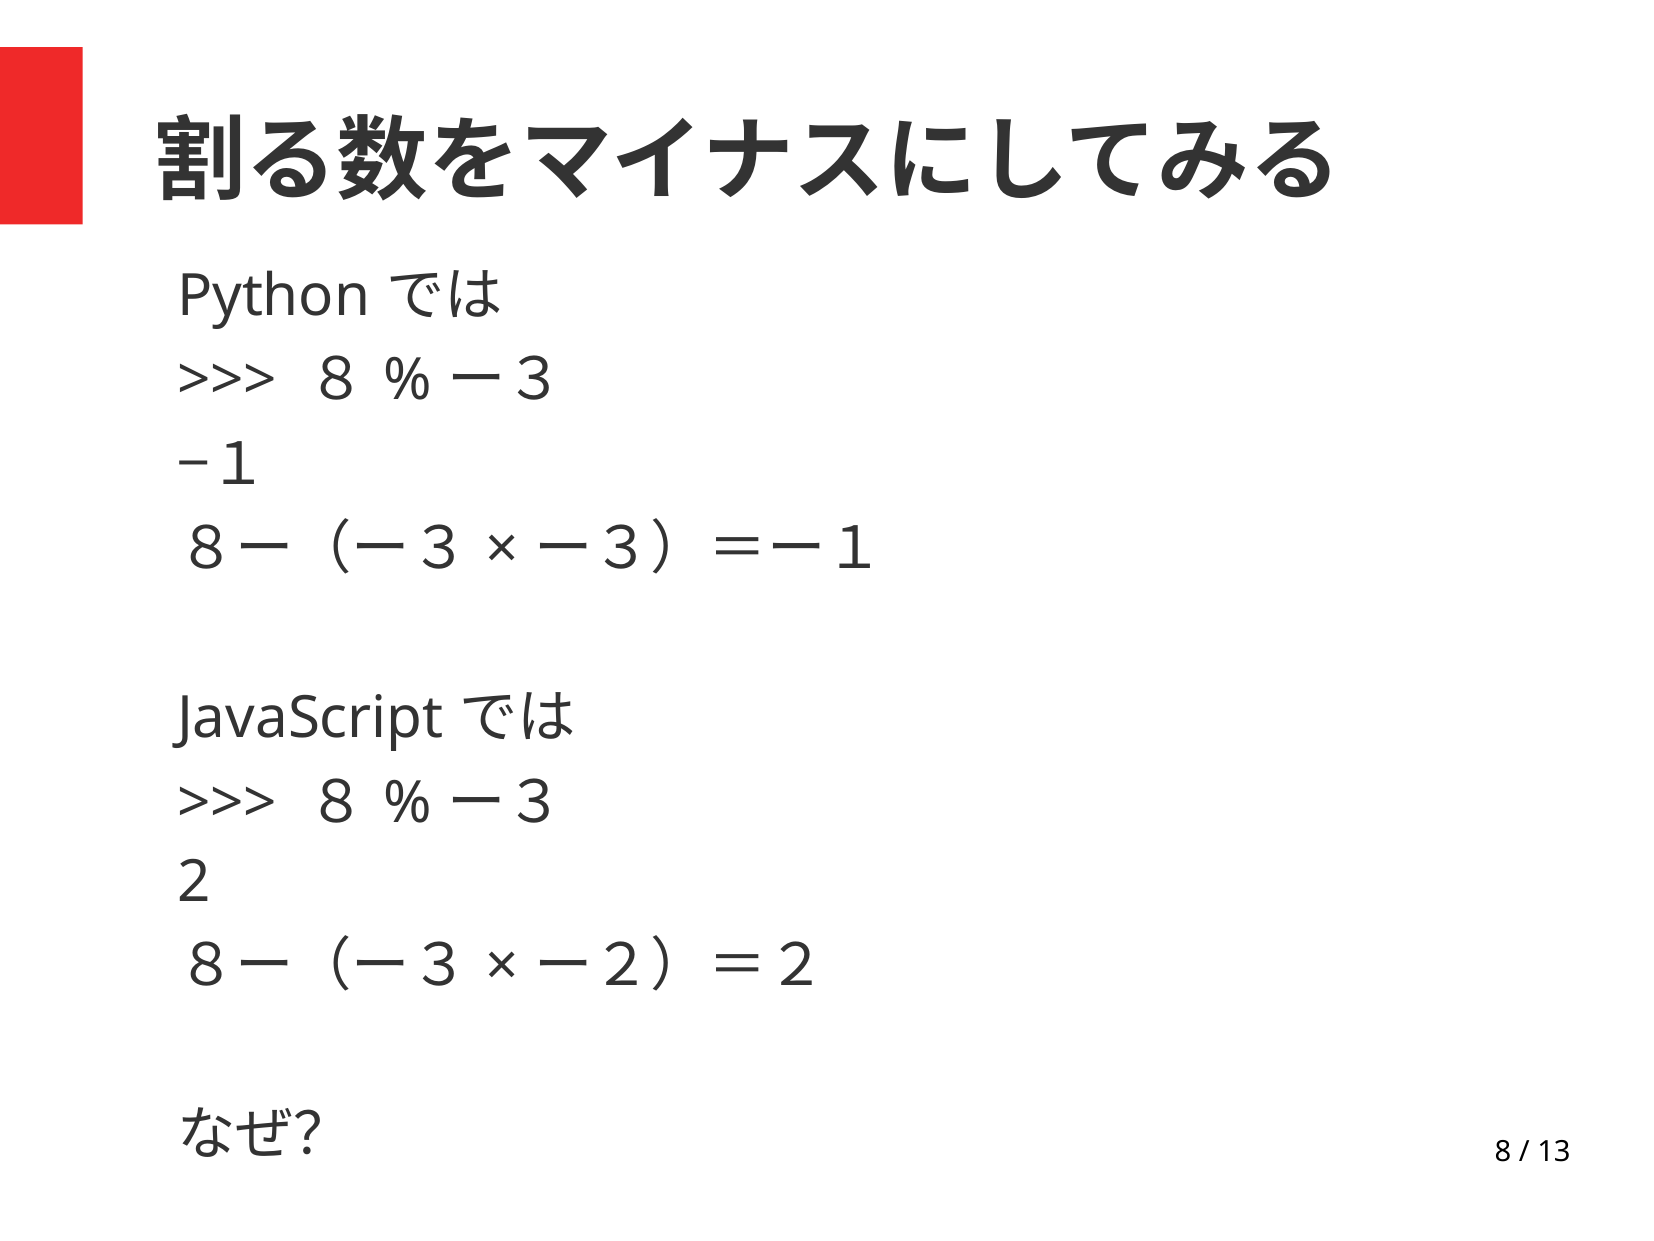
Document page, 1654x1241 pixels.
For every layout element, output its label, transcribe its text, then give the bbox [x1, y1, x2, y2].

title 割る数をマイナスにしてみる [118, 49, 1571, 257]
list Pythonでは >>> ８%ー３ −１ ８ー（ー３×ー３）＝ー１ JavaScriptでは >>> ８%ー３ 2 ８ー（ー３×ー２）＝２ なぜ？ [106, 248, 1524, 1158]
